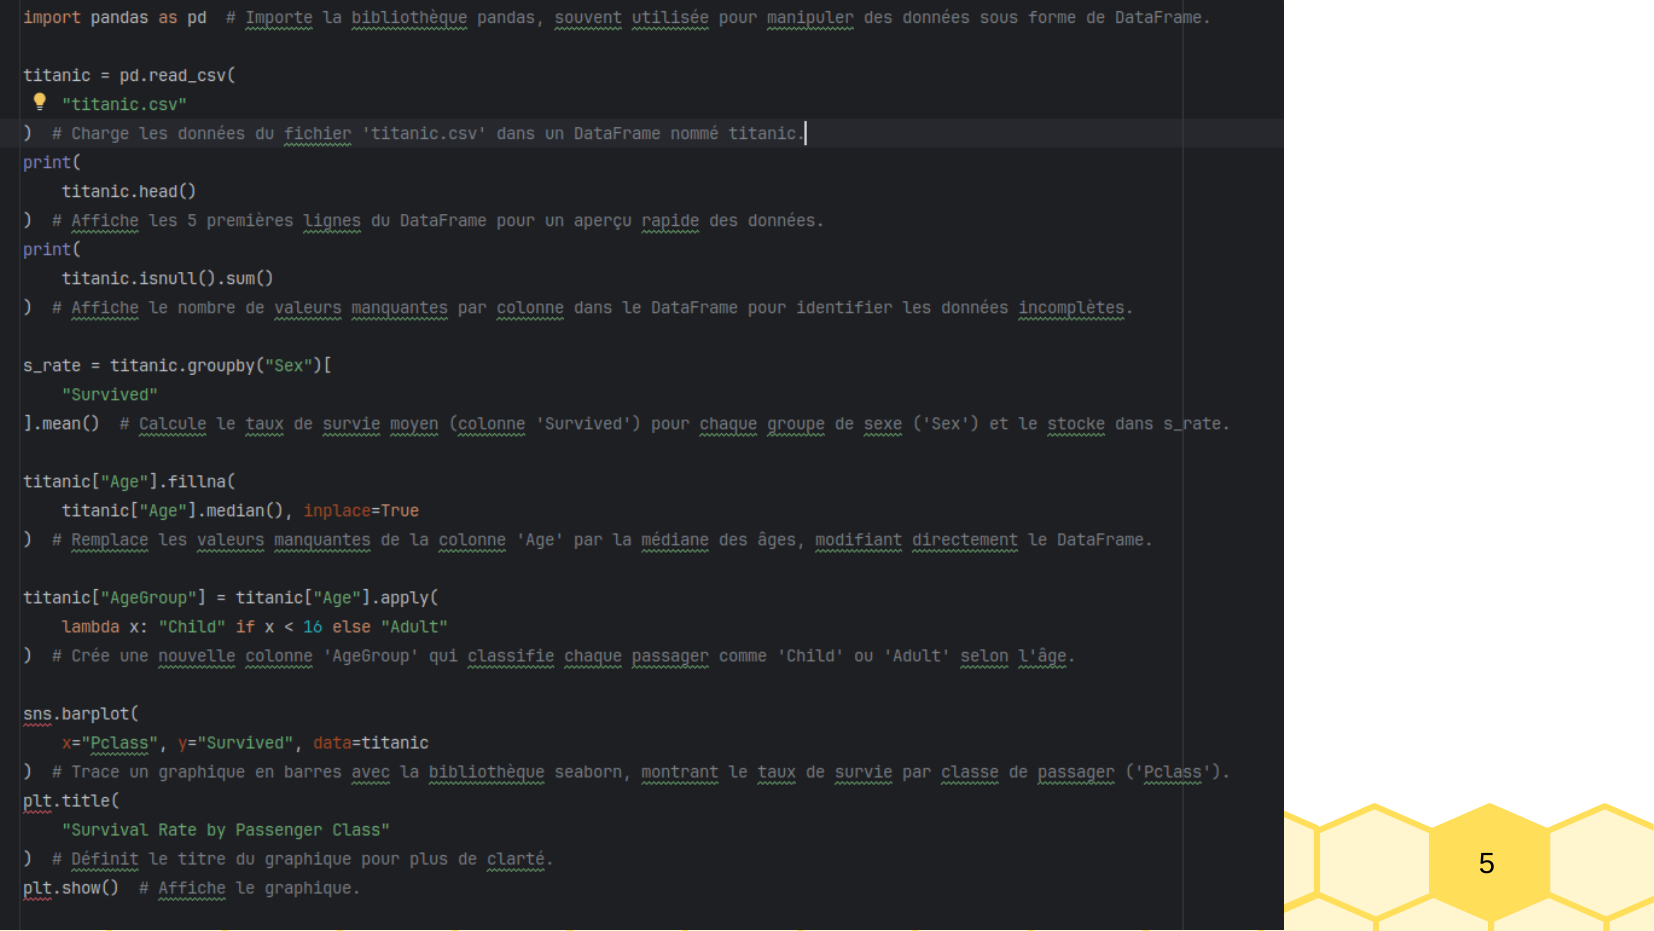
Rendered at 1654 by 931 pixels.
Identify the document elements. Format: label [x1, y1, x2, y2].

picture [0, 0, 1284, 930]
